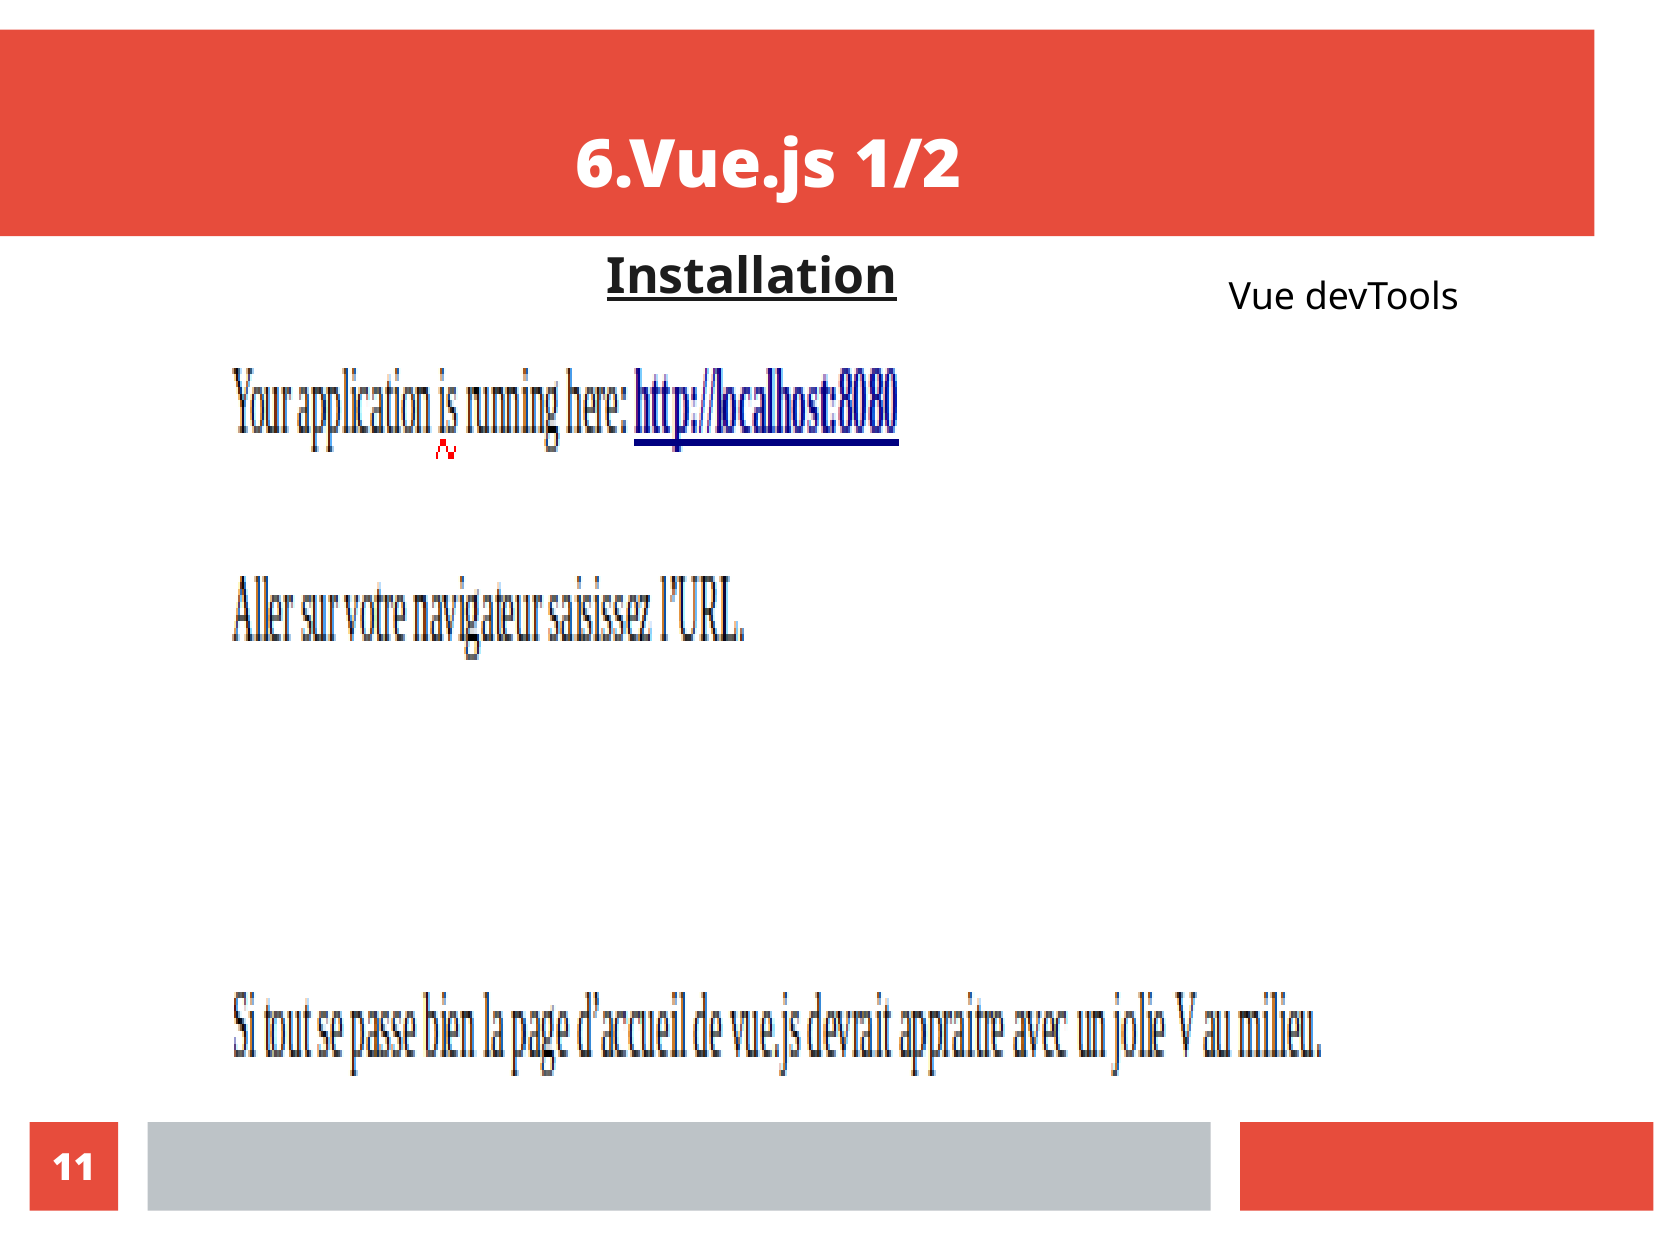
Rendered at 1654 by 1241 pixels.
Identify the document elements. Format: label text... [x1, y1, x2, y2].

picture [226, 303, 1373, 1096]
text_box Installation [576, 239, 928, 303]
title 6.Vue.js 1/2 [59, 59, 1595, 207]
text_box Vue devTools [1213, 262, 1635, 321]
